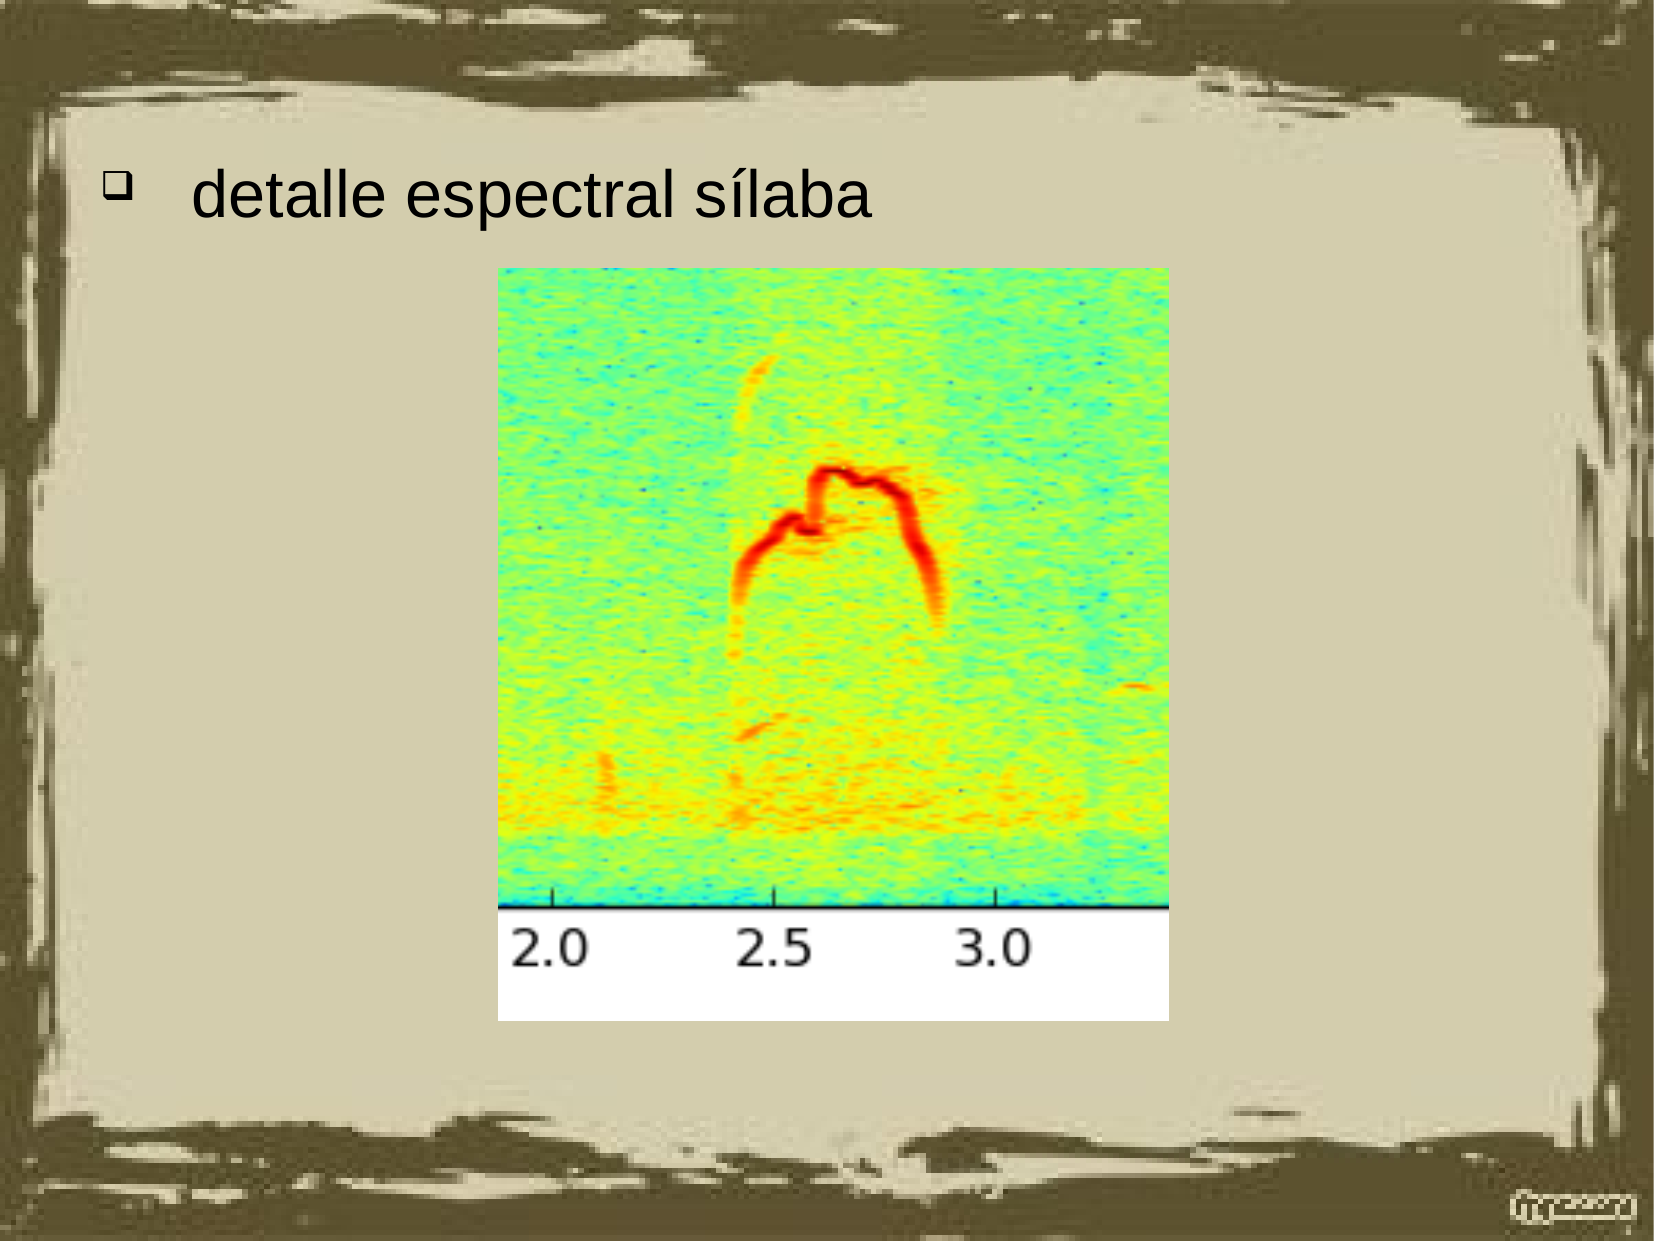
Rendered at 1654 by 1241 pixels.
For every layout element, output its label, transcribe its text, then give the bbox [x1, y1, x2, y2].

picture [0, 0, 1654, 1241]
text_box detalle espectral sílaba [100, 151, 1589, 871]
